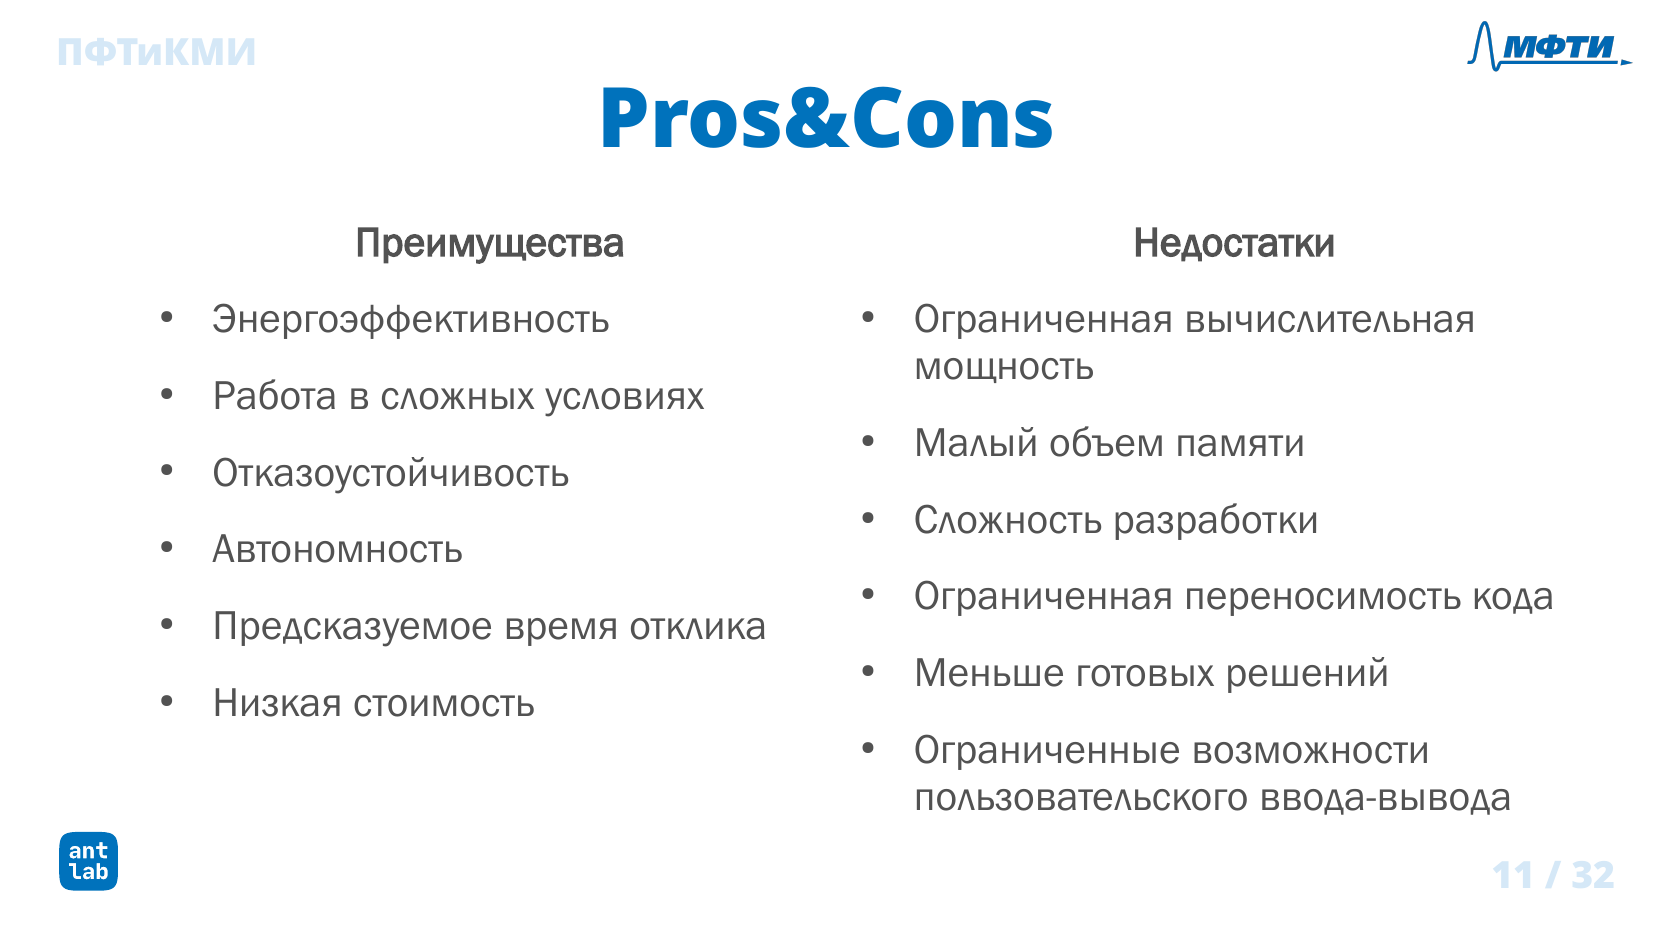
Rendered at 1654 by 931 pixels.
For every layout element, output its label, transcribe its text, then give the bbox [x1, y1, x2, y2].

title Pros&Cons [82, 37, 1571, 193]
list Преимущества Энергоэффективность Работа в сложных условиях Отказоустойчивость Автономность Предсказуемое время отклика Низкая стоимость [82, 217, 826, 827]
list Недостатки Ограниченная вычислительная мощность Малый объем памяти Сложность разработки Ограниченная переносимость кода Меньше готовых решений Ограниченные возможности пользовательского ввода-вывода [826, 217, 1572, 886]
picture [1446, 0, 1654, 93]
